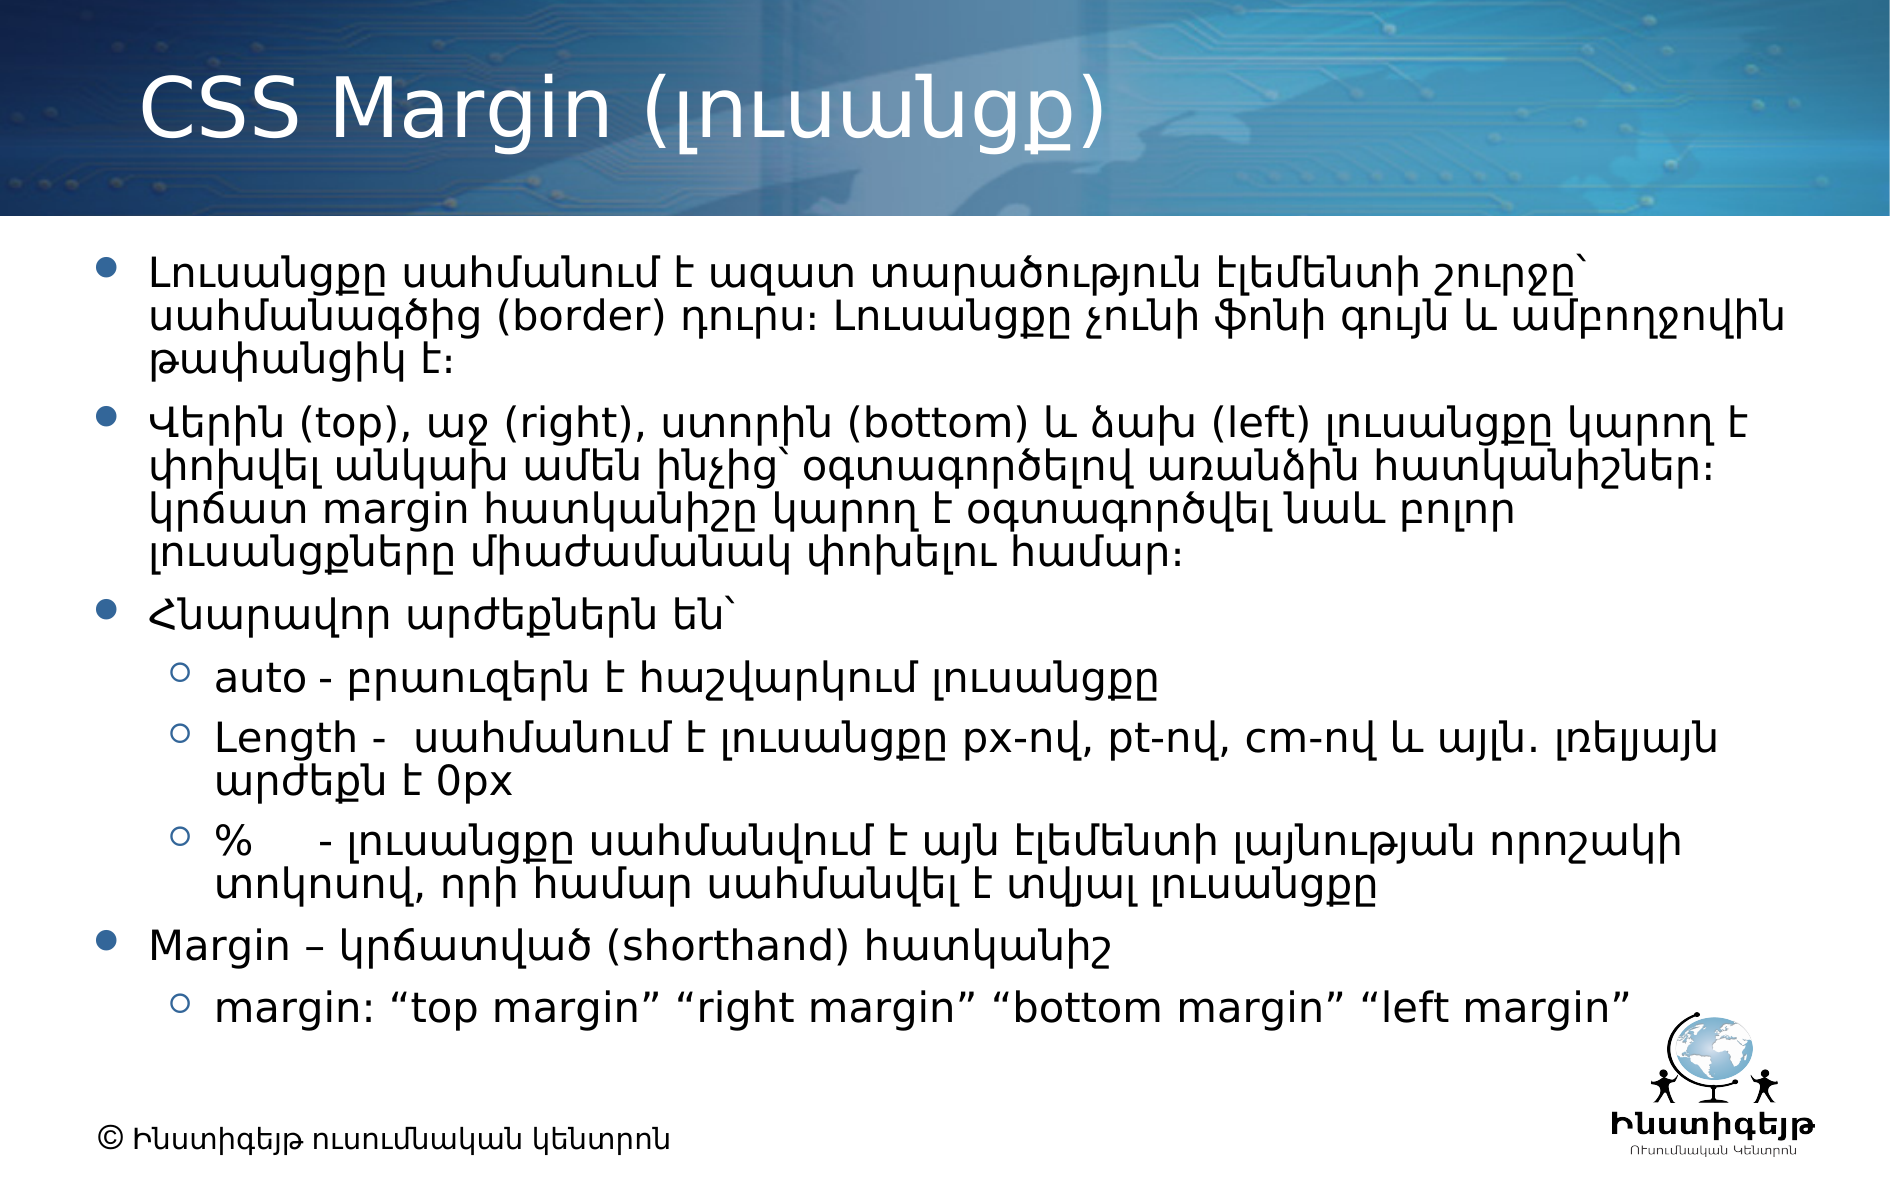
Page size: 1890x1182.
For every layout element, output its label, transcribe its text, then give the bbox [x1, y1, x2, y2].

picture [0, 0, 1890, 216]
picture [1612, 1012, 1815, 1157]
list Լուսանցքը սահմանում է ազատ տարածություն էլեմենտի շուրջը՝ սահմանագծից (border) դուրս։ Լուսանցքը չունի ֆոնի գույն և ամբողջովին թափանցիկ է։ Վերին (top), աջ (right), ստորին (bottom) և ձախ (left) լուսանցքը կարող է փոխվել անկախ ամեն ինչից՝ օգտագործելով առանձին հատկանիշներ։ կրճատ margin հատկանիշը կարող է օգտագործվել նաև բոլոր լուսանցքները միաժամանակ փոխելու համար։ Հնարավոր արժեքներն են՝ auto - բրաուզերն է հաշվարկում լուսանցքը Length - սահմանում է լուսանցքը px-ով, pt-ով, cm-ով և այլն․ լռելյայն արժեքն է 0px % - լուսանցքը սահմանվում է այն էլեմենտի լայնության որոշակի տոկոսով, որի համար սահմանվել է տվյալ լուսանցքը Margin – կրճատված (shorthand) հատկանիշ margin: “top margin” “right margin” “bottom margin” “left margin” [93, 252, 1820, 278]
text_box CSS Margin (լուսանցք) [138, 82, 1801, 89]
